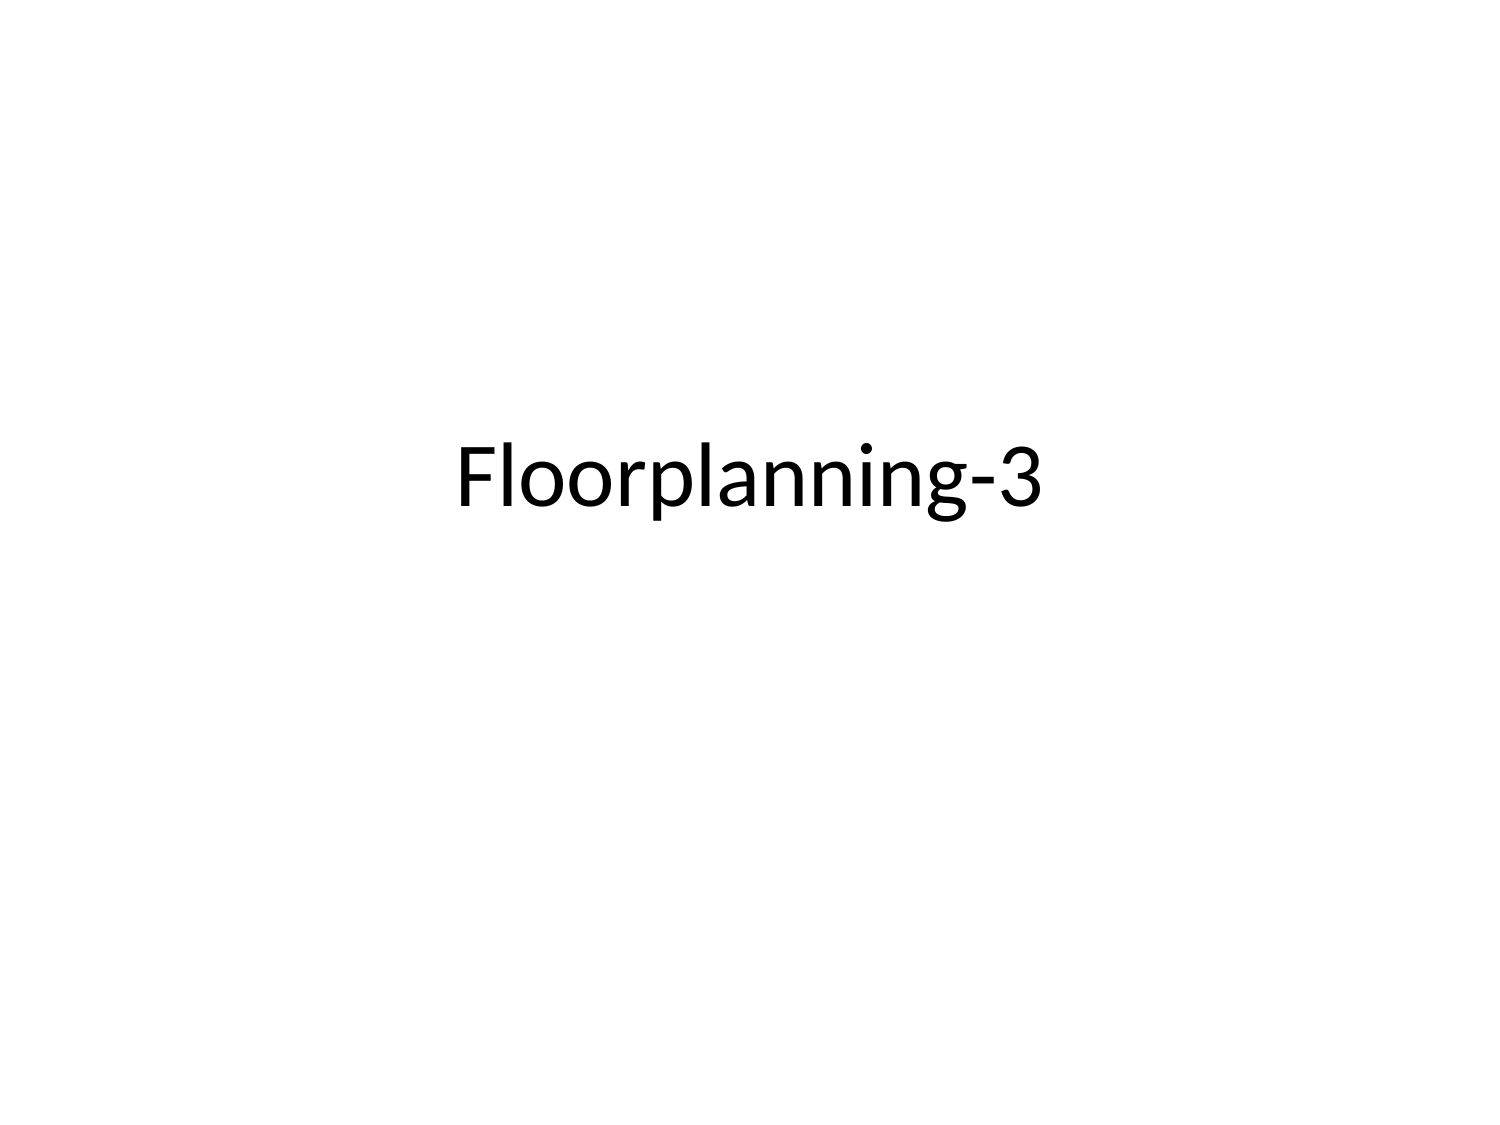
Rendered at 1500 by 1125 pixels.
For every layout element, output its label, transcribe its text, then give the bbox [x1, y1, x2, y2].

title Floorplanning-3 [112, 349, 1388, 591]
